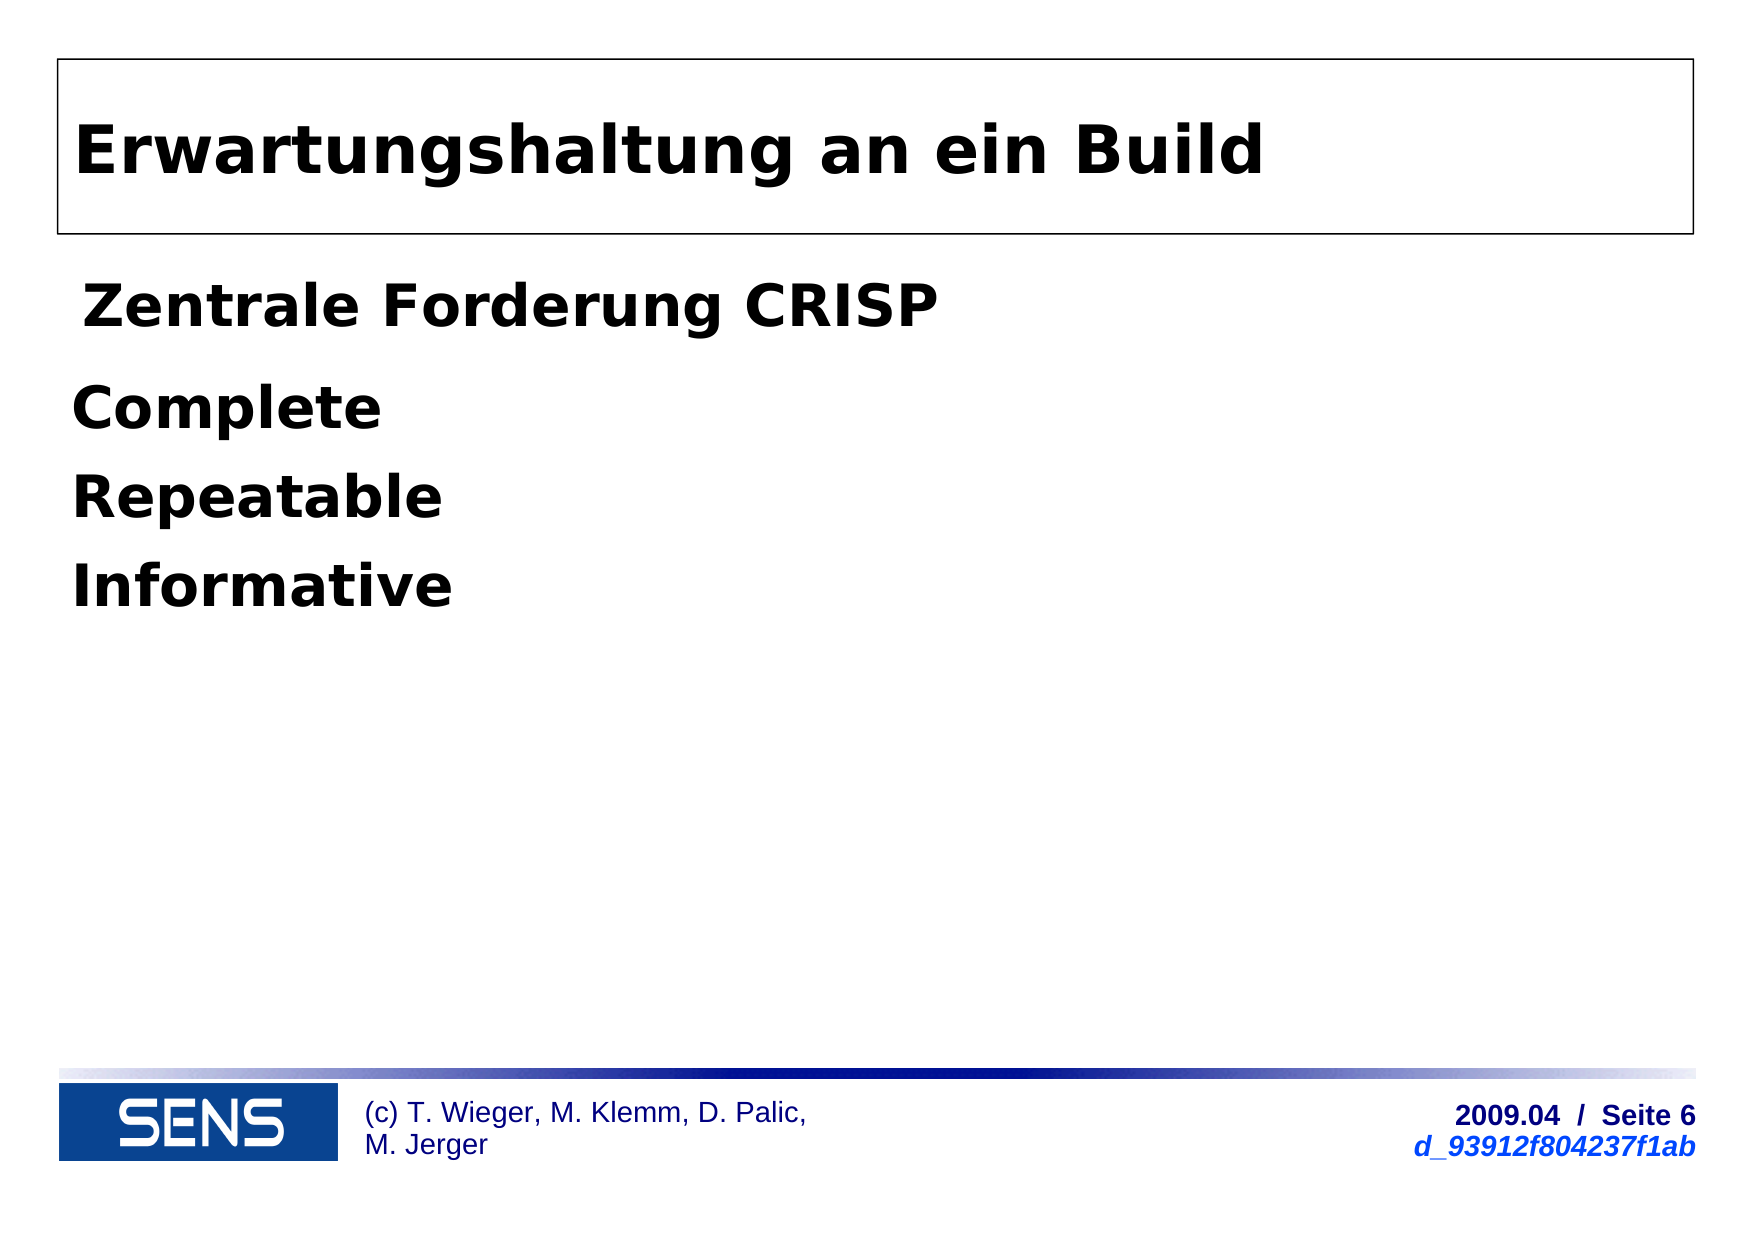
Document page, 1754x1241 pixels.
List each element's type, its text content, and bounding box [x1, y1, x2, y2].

picture [59, 1068, 1696, 1079]
title Erwartungshaltung an ein Build [73, 61, 1693, 241]
list Zentrale Forderung CRISP Complete Repeatable Informative [71, 272, 1693, 1038]
picture [59, 1083, 338, 1161]
